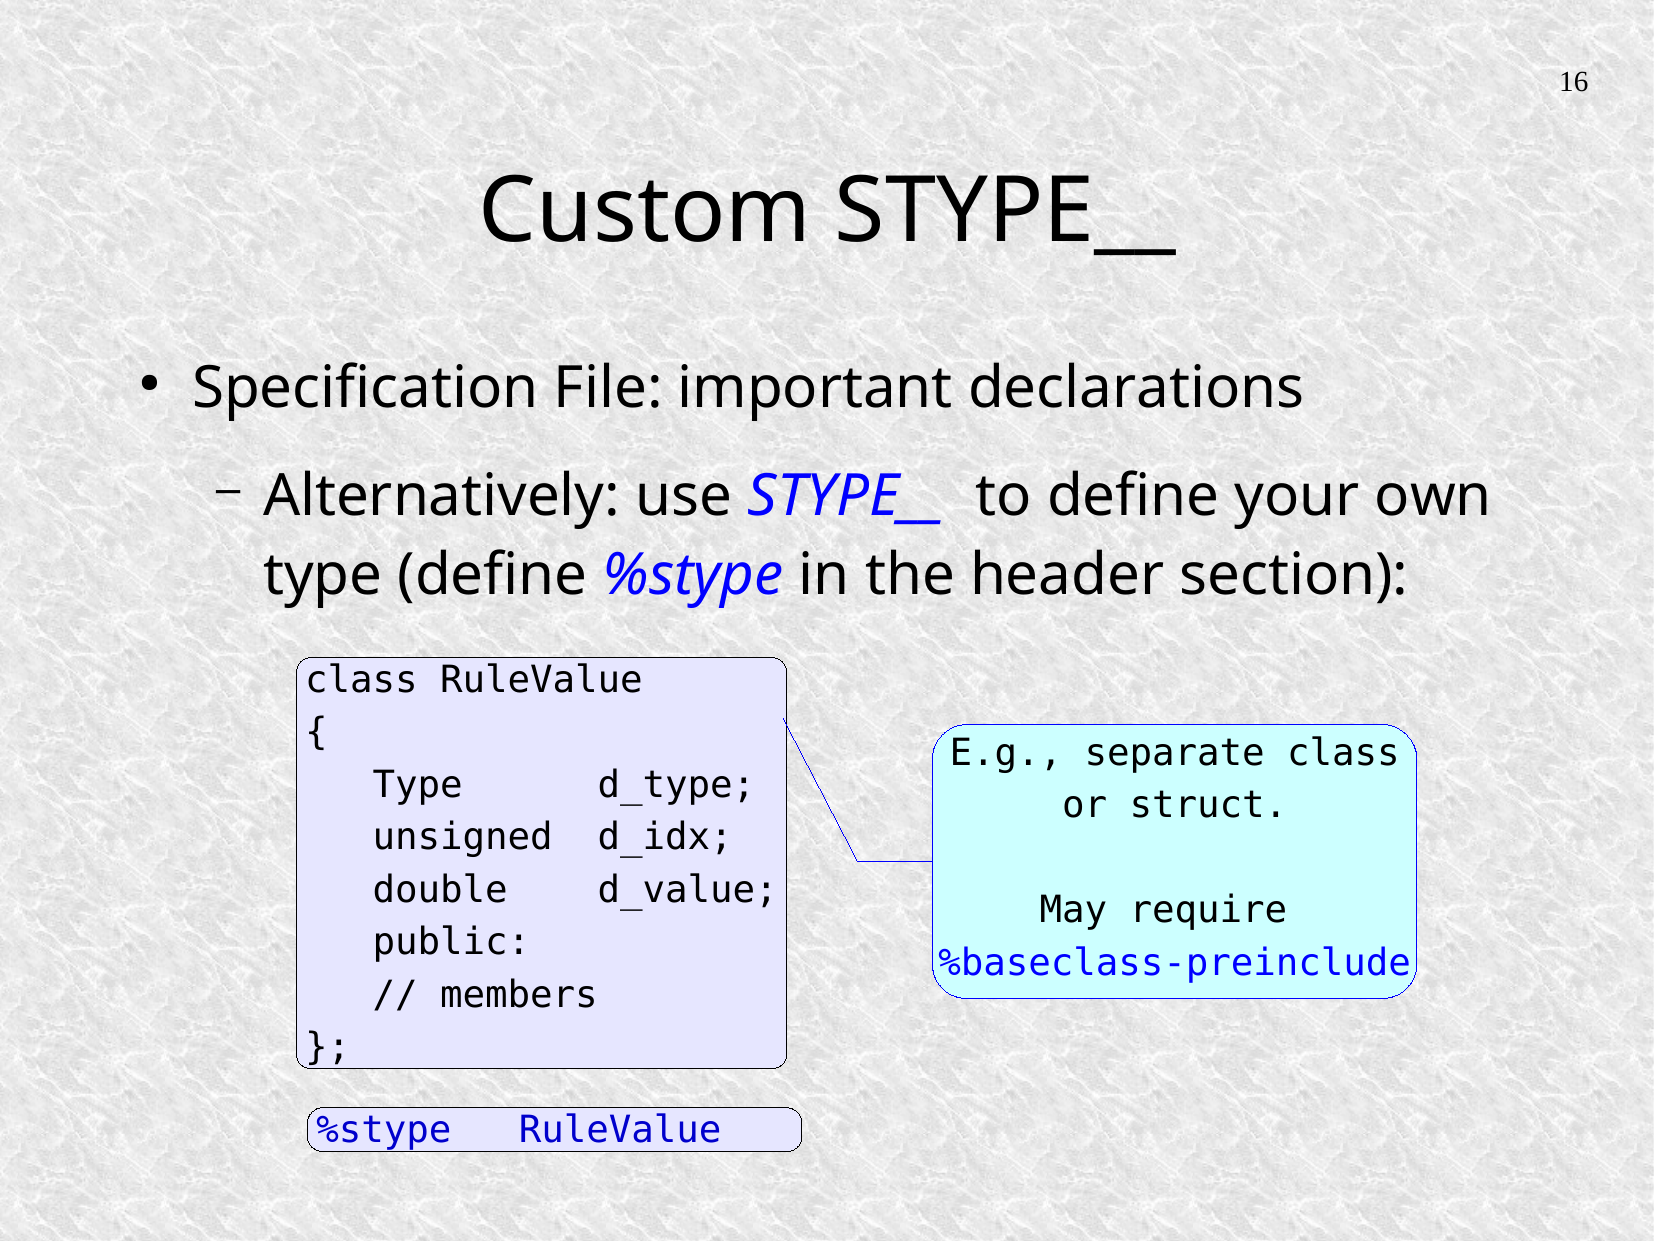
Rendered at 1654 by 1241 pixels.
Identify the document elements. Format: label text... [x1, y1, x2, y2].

text_box %stype RuleValue [307, 1107, 802, 1152]
text_box E.g., separate class or struct. May require %baseclass-preinclude [932, 724, 1417, 999]
title Custom STYPE__ [121, 102, 1534, 311]
text_box class RuleValue { Type d_type; unsigned d_idx; double d_value; public: // members }; [296, 657, 787, 1069]
list Specification File: important declarations Alternatively: use STYPE__ to define your own type (define %stype in the header section): [121, 344, 1534, 1127]
picture [0, 0, 1654, 1241]
